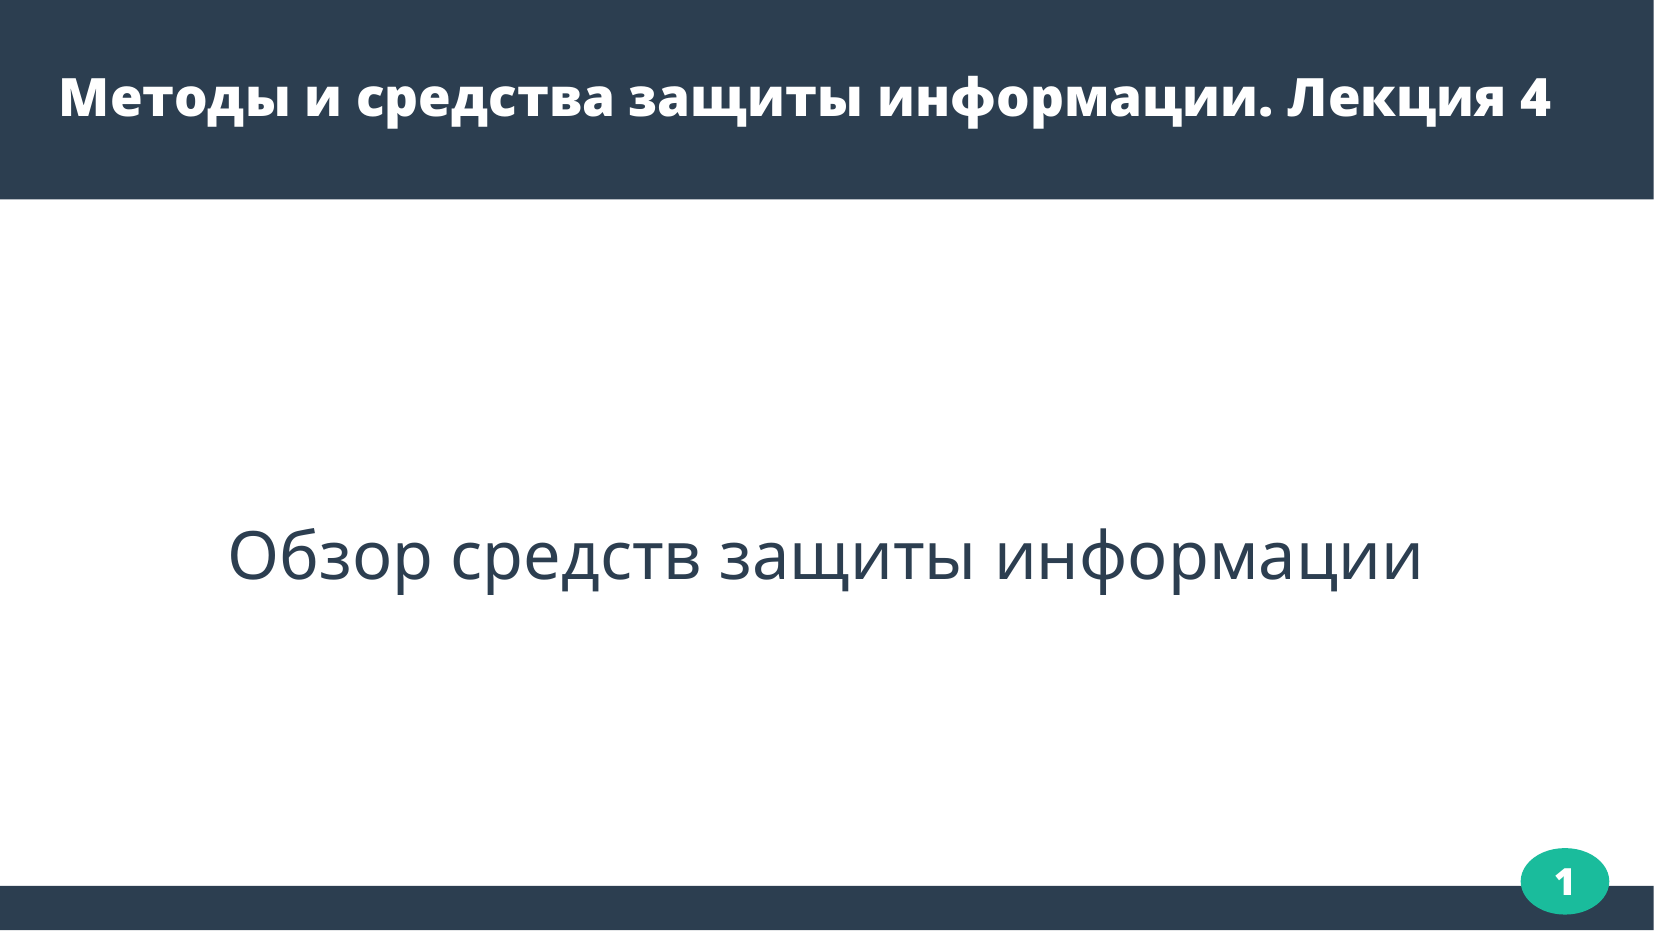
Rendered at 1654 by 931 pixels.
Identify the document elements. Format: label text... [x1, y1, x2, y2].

subtitle Обзор средств защиты информации [59, 243, 1595, 864]
title Методы и средства защиты информации. Лекция 4 [59, 37, 1595, 155]
